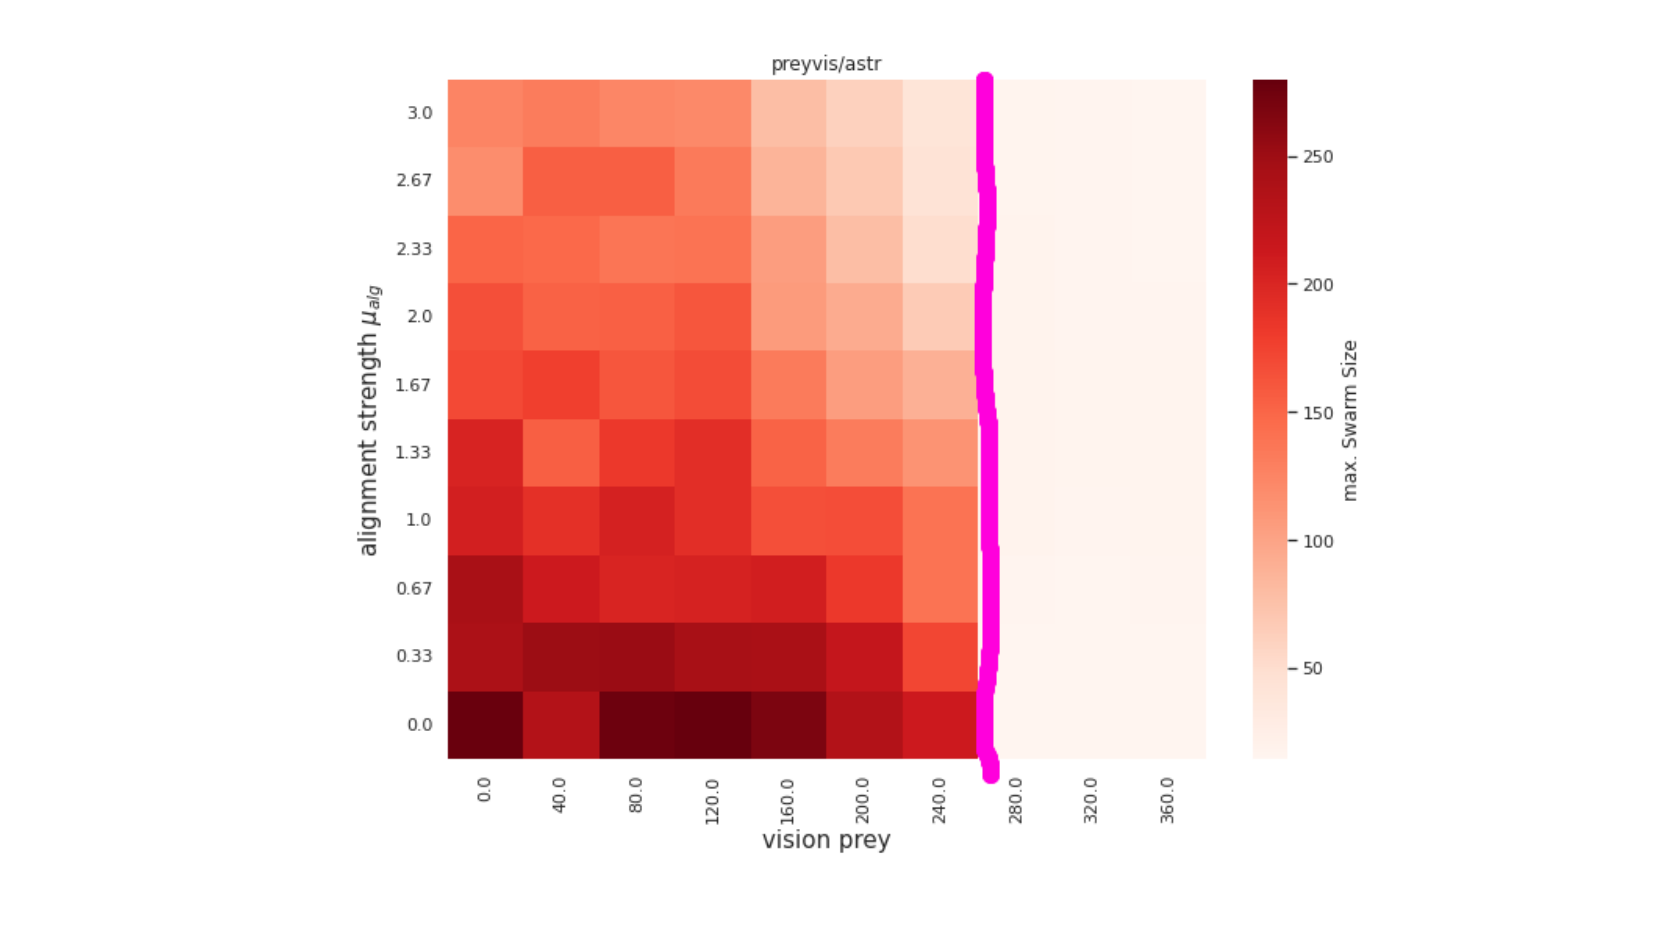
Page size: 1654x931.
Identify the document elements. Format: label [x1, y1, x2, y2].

picture [345, 44, 1372, 864]
